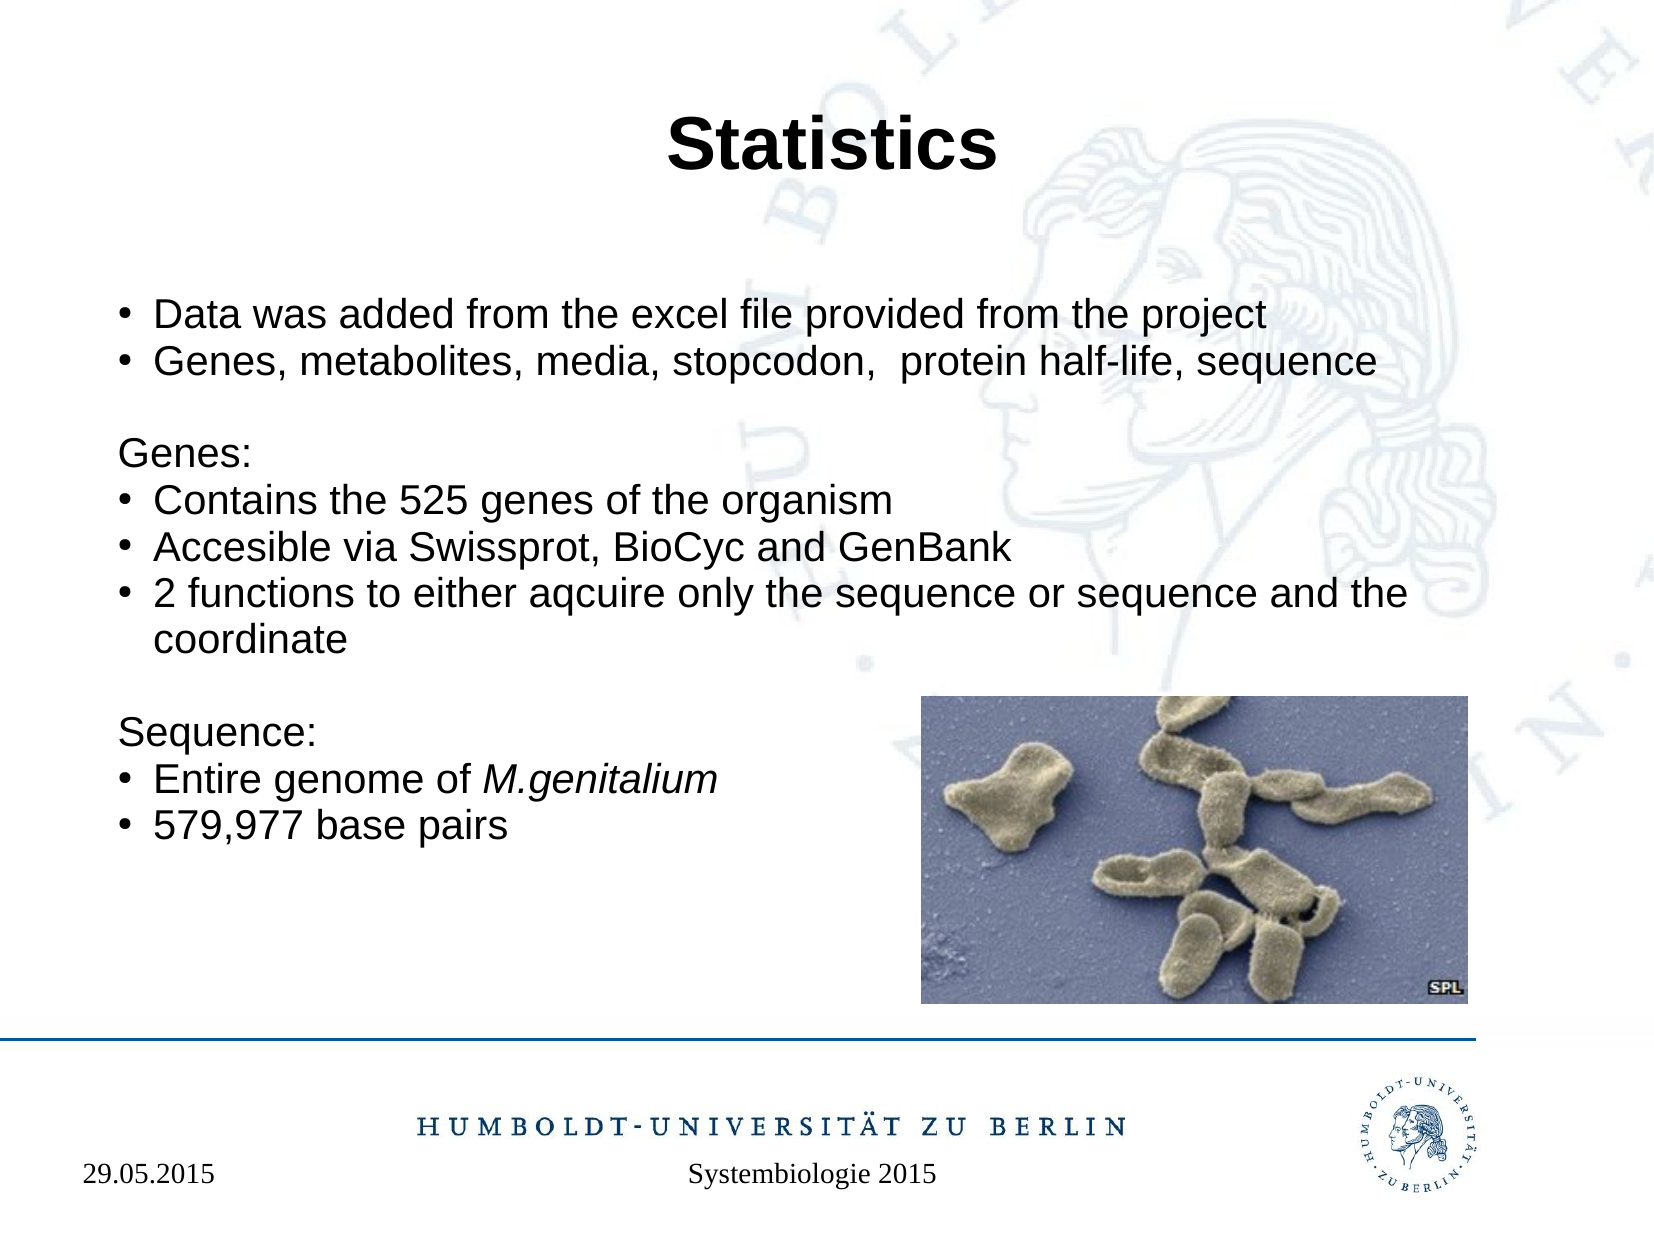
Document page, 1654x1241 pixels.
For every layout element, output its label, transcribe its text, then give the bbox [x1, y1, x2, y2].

text_box Data was added from the excel file provided from the project Genes, metabolites, media, stopcodon, protein half-life, sequence Genes: Contains the 525 genes of the organism Accesible via Swissprot, BioCyc and GenBank 2 functions to either aqcuire only the sequence or sequence and the coordinate Sequence: Entire genome of M.genitalium 579,977 base pairs [102, 283, 1485, 1008]
text_box Statistics [555, 94, 1111, 207]
picture [0, 0, 1654, 1241]
